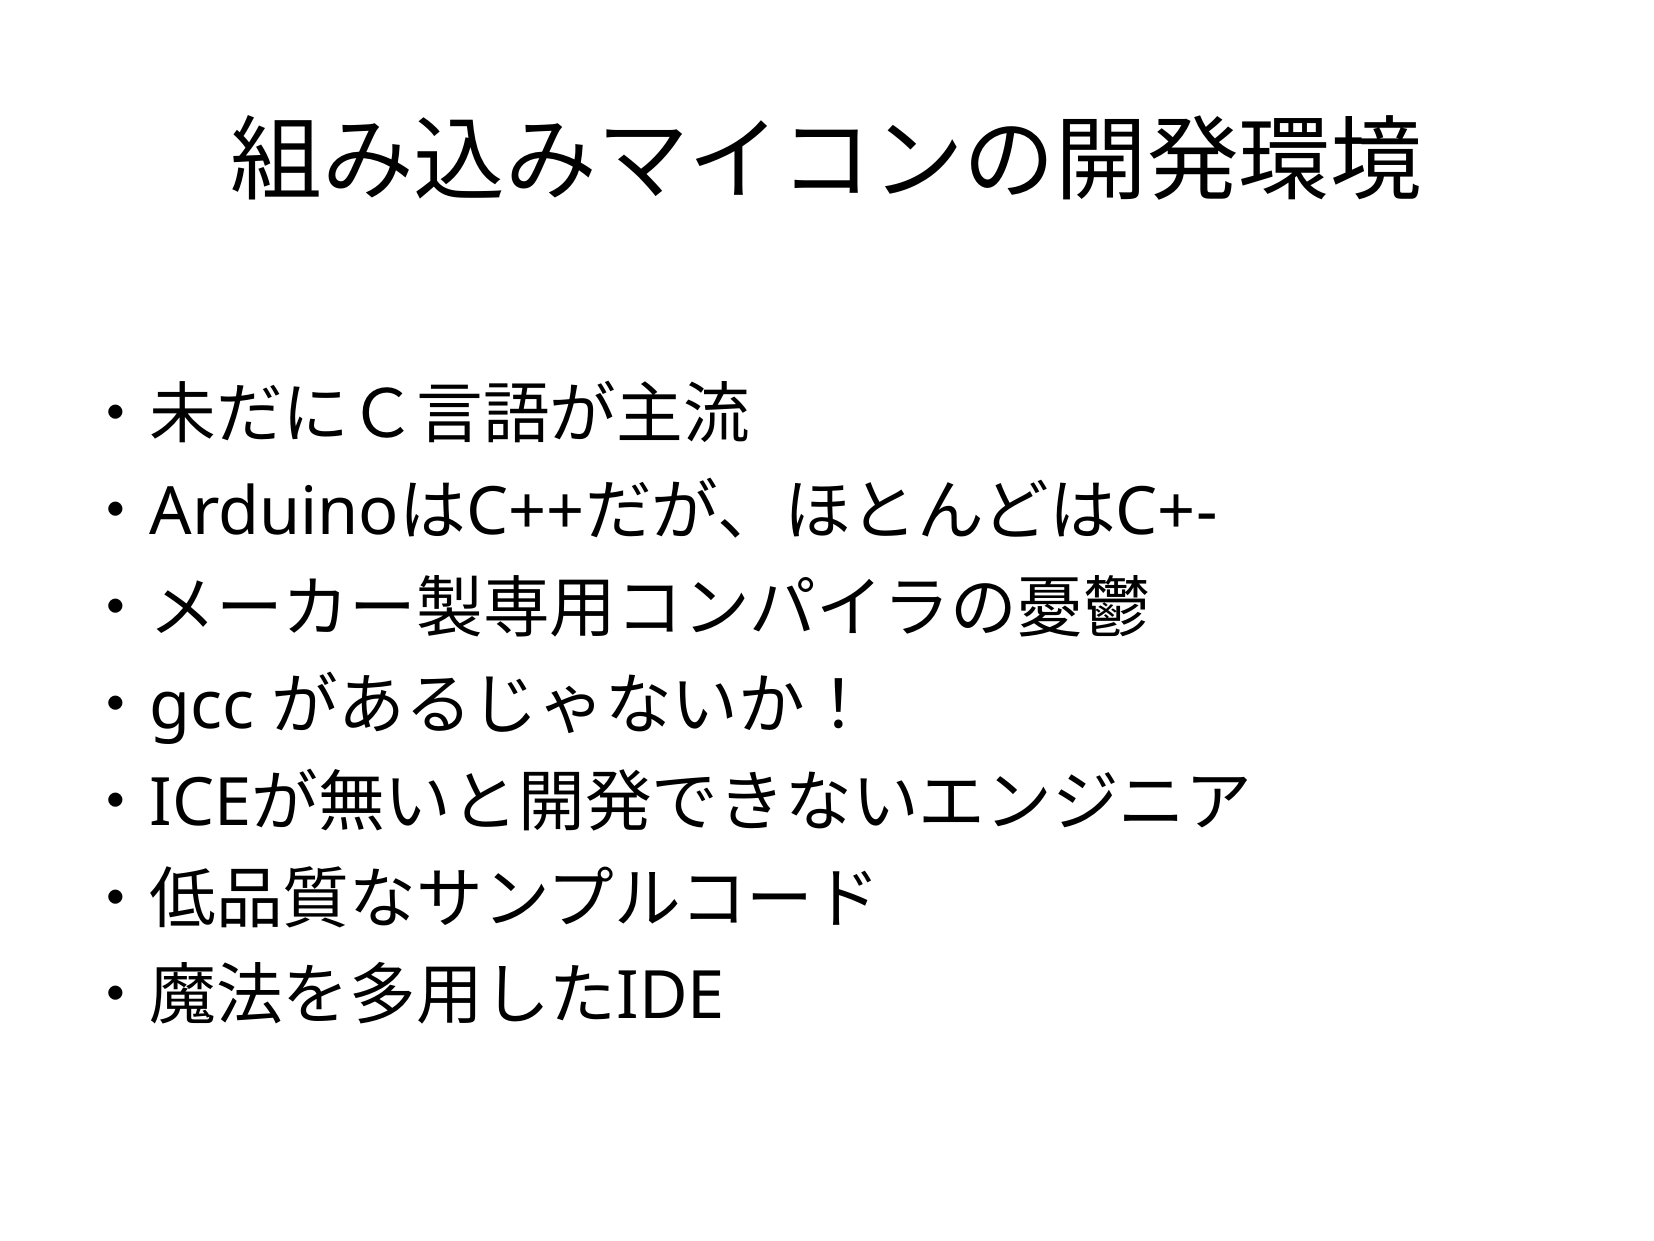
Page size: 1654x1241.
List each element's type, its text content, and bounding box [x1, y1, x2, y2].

subtitle ・未だにＣ言語が主流 ・ArduinoはC++だが、ほとんどはC+- ・メーカー製専用コンパイラの憂鬱 ・gcc があるじゃないか！ ・ICEが無いと開発できないエンジニア ・低品質なサンプルコード ・魔法を多用したIDE [82, 290, 1571, 1109]
title 組み込みマイコンの開発環境 [82, 49, 1571, 257]
